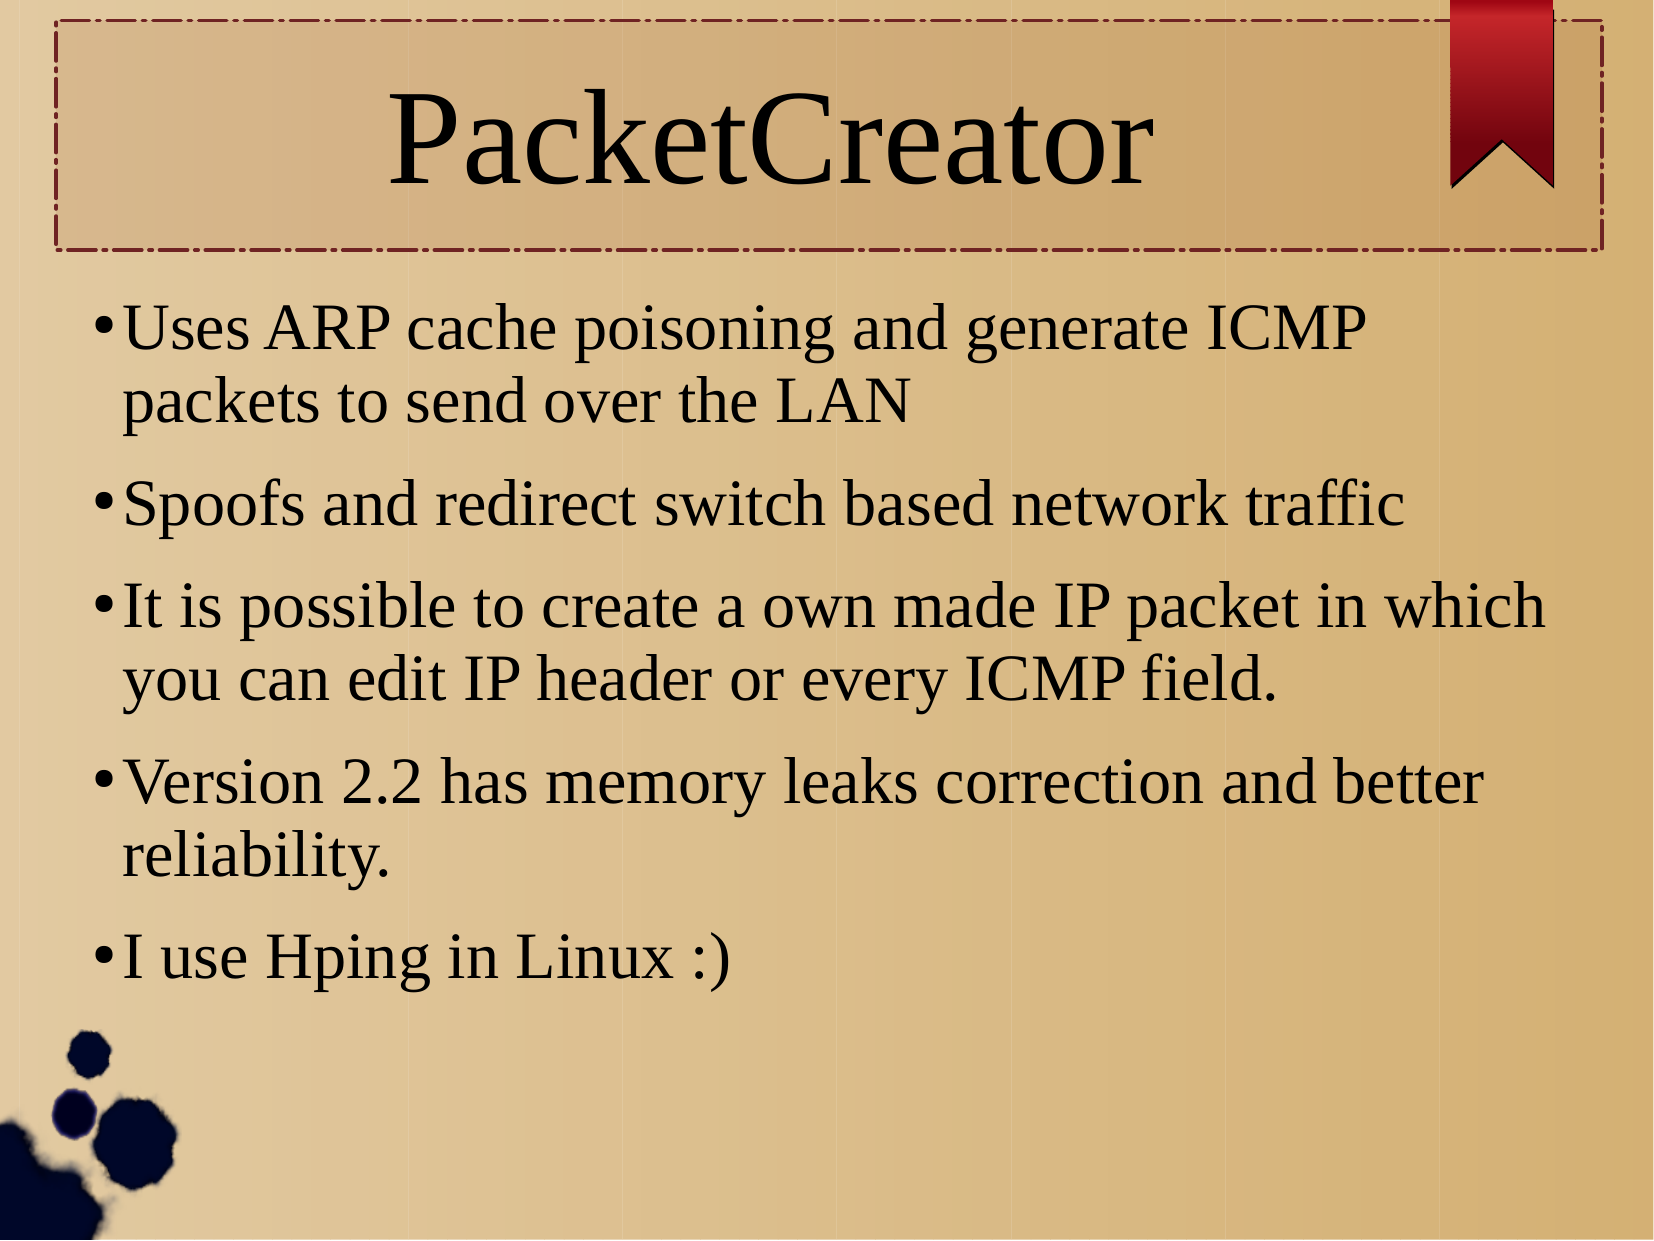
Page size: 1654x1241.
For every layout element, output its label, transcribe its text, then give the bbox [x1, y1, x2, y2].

title PacketCreator [82, 47, 1412, 229]
list Uses ARP cache poisoning and generate ICMP packets to send over the LAN Spoofs and redirect switch based network traffic It is possible to create a own made IP packet in which you can edit IP header or every ICMP field. Version 2.2 has memory leaks correction and better reliability. I use Hping in Linux :) [82, 290, 1571, 1010]
